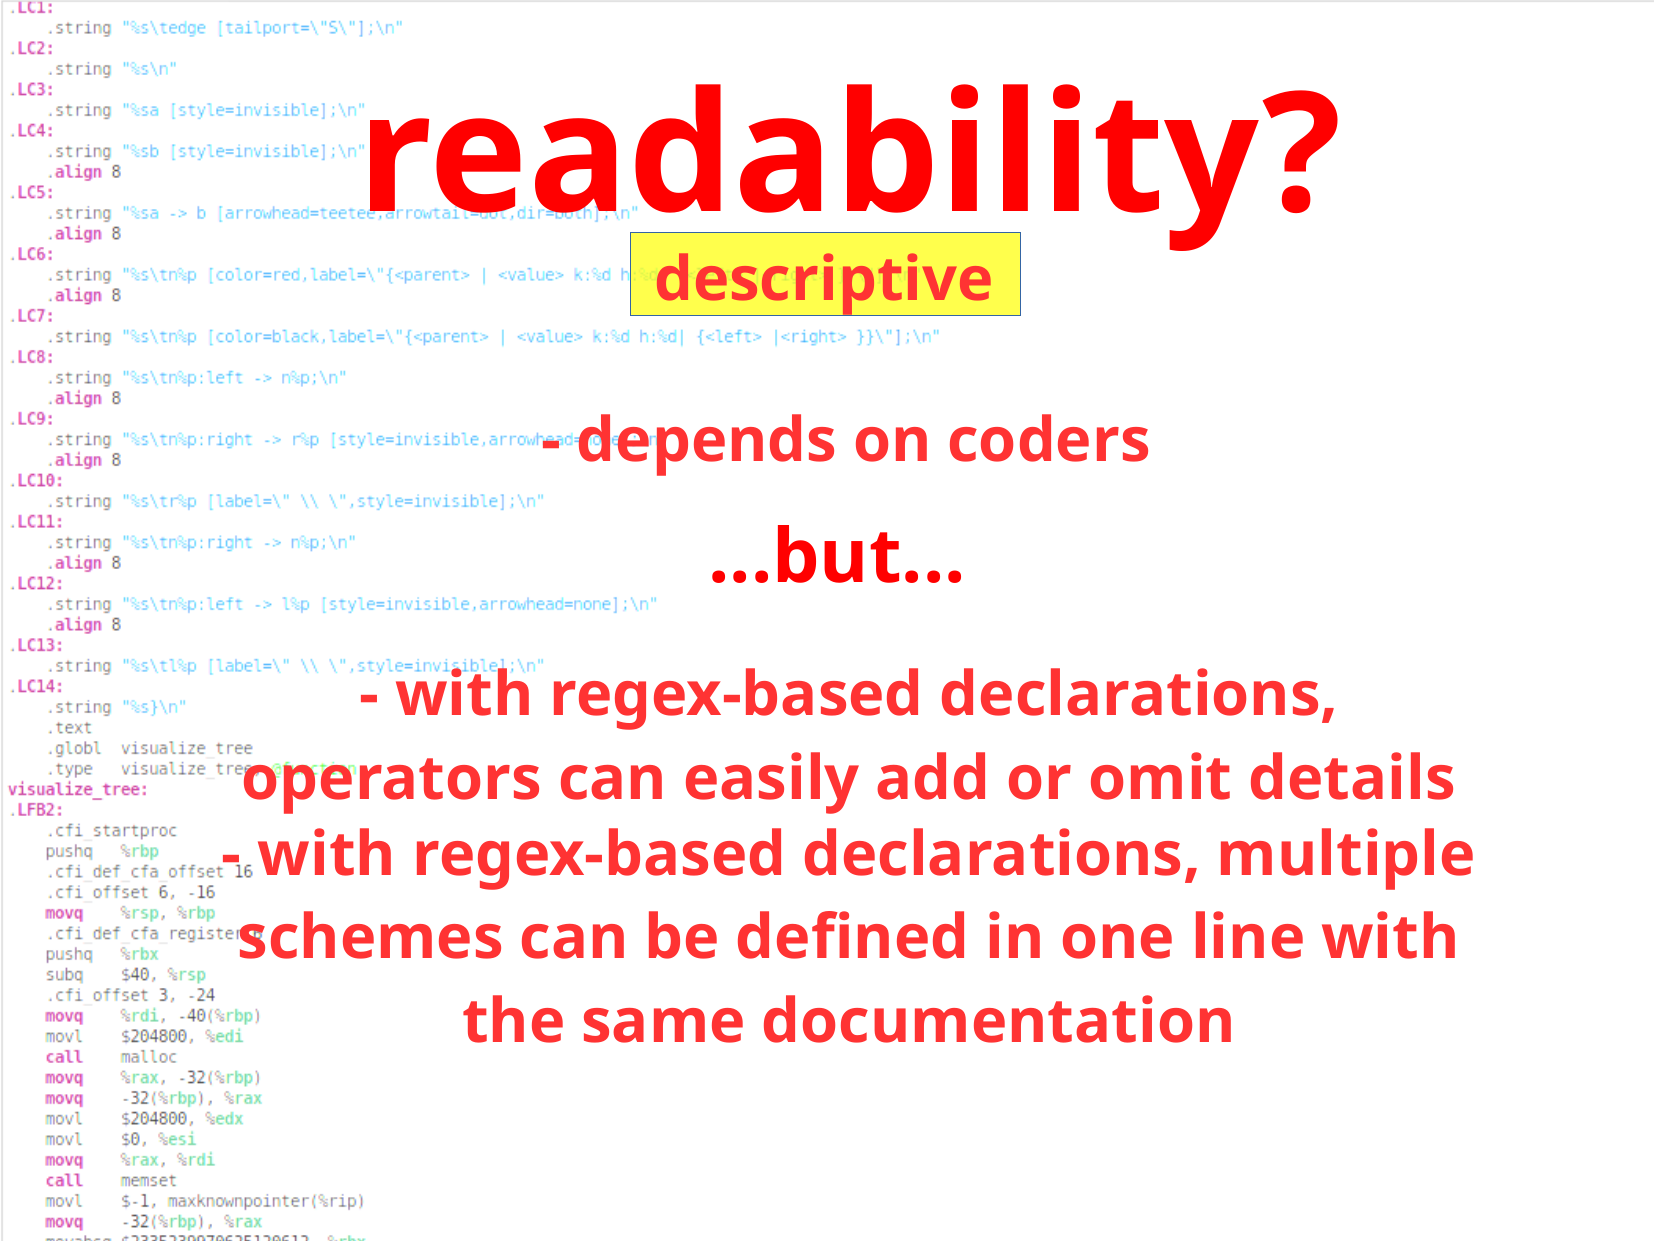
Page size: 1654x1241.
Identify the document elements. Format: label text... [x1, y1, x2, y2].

text_box - with regex-based declarations, operators can easily add or omit details [194, 642, 1504, 801]
text_box - depends on coders [267, 388, 1425, 489]
text_box - with regex-based declarations, multiple schemes can be defined in one line with the same documentation [194, 801, 1504, 1072]
text_box readability? [307, 25, 1393, 271]
text_box descriptive [615, 227, 1033, 327]
text_box ...but... [693, 494, 982, 614]
picture [0, 0, 1654, 1241]
